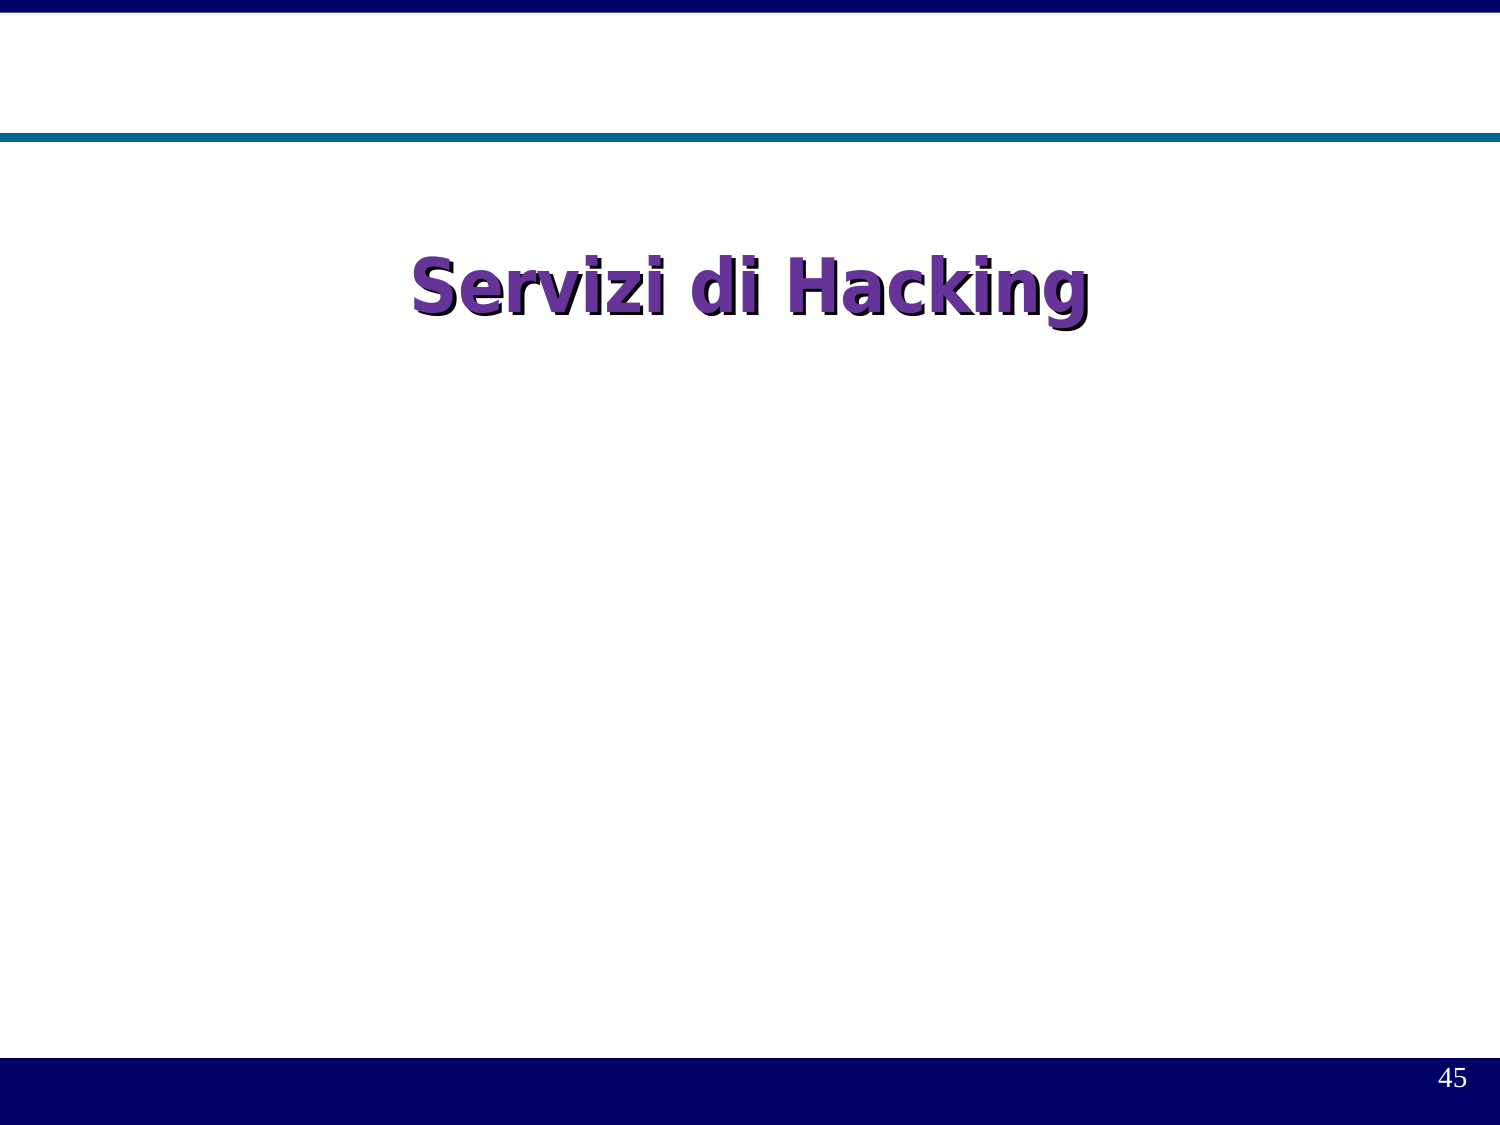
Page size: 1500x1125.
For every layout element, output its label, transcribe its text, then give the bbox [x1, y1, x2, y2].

subtitle Servizi di Hacking [30, 0, 1471, 580]
